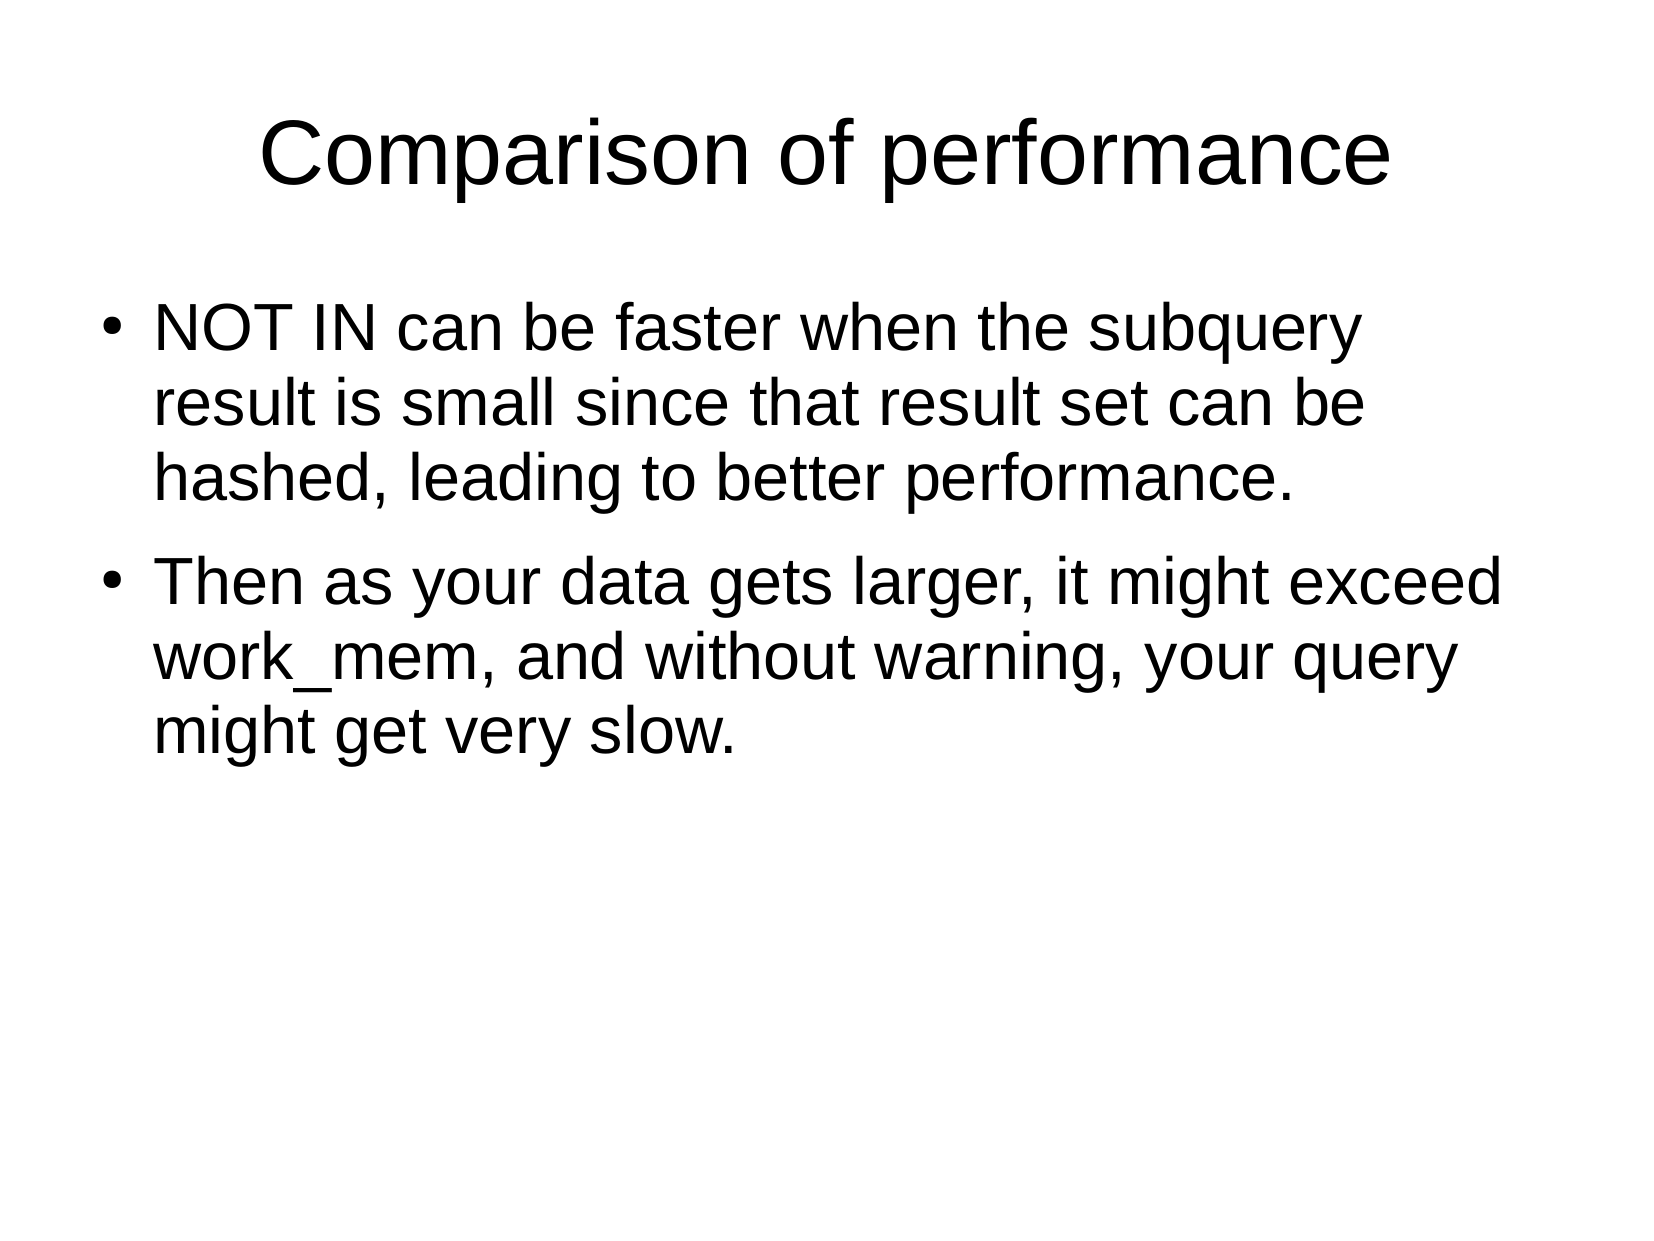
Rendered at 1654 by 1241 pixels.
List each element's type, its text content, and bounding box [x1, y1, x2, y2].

title Comparison of performance [82, 49, 1571, 257]
list NOT IN can be faster when the subquery result is small since that result set can be hashed, leading to better performance. Then as your data gets larger, it might exceed work_mem, and without warning, your query might get very slow. [82, 290, 1538, 1010]
